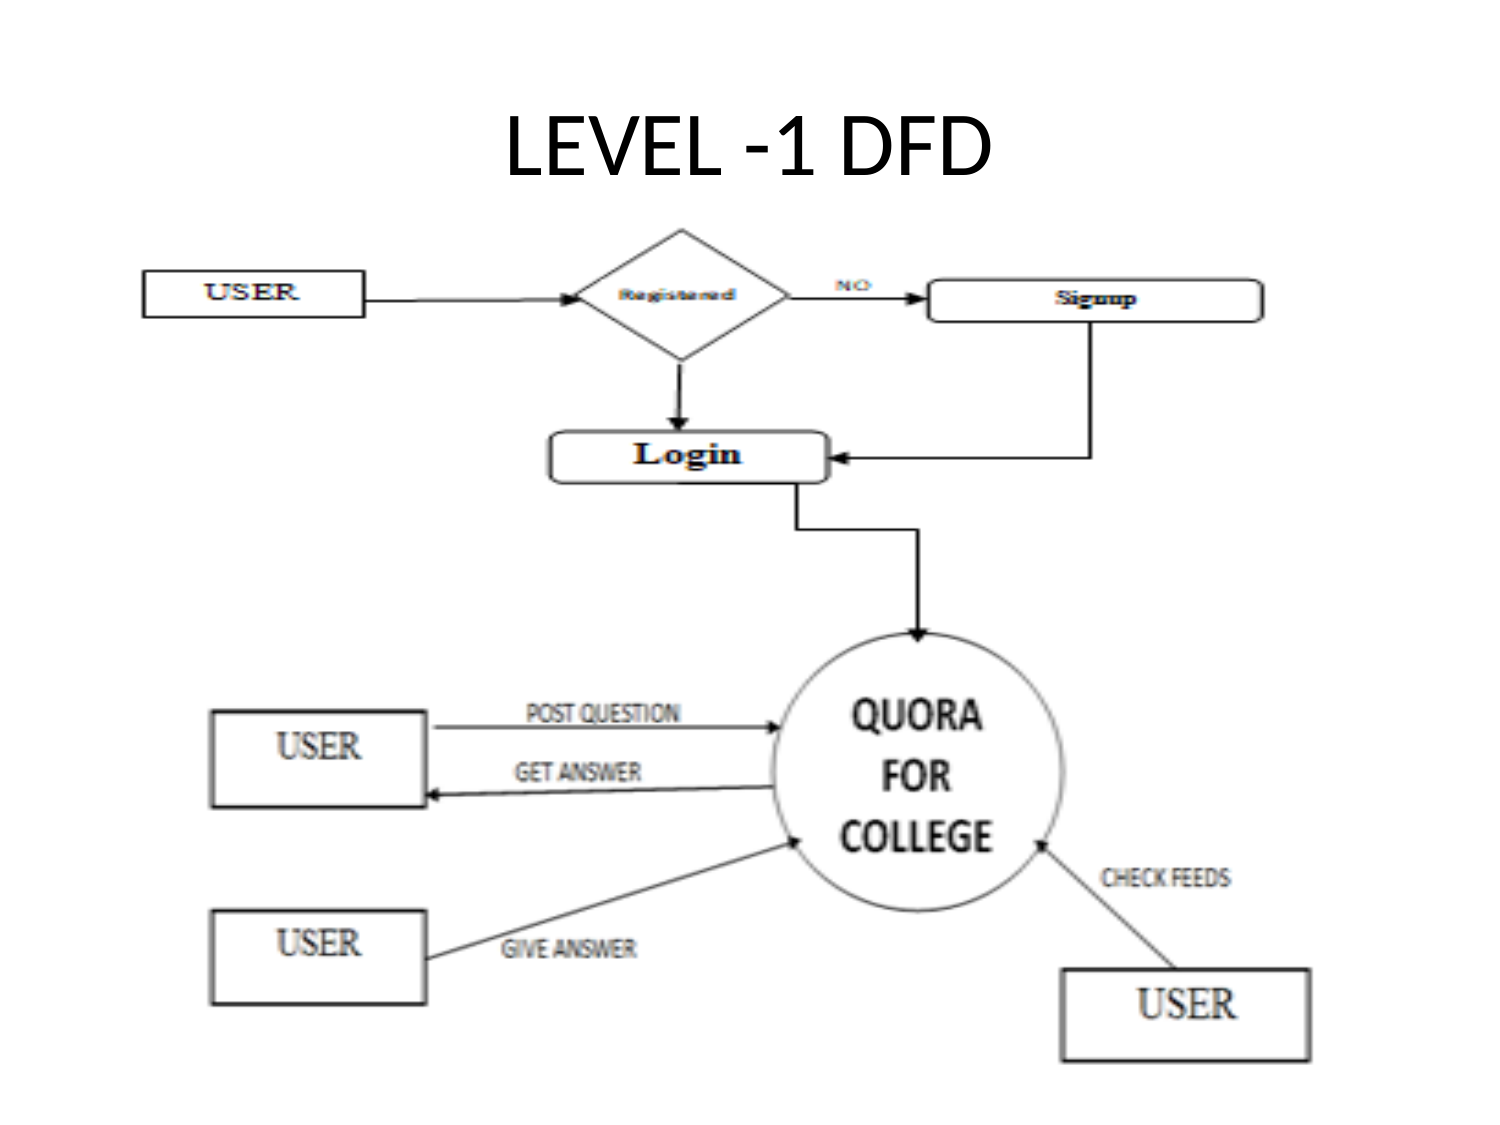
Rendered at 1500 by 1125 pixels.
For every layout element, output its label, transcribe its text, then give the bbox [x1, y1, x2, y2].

title LEVEL -1 DFD [75, 45, 1425, 233]
picture [70, 222, 1383, 1125]
